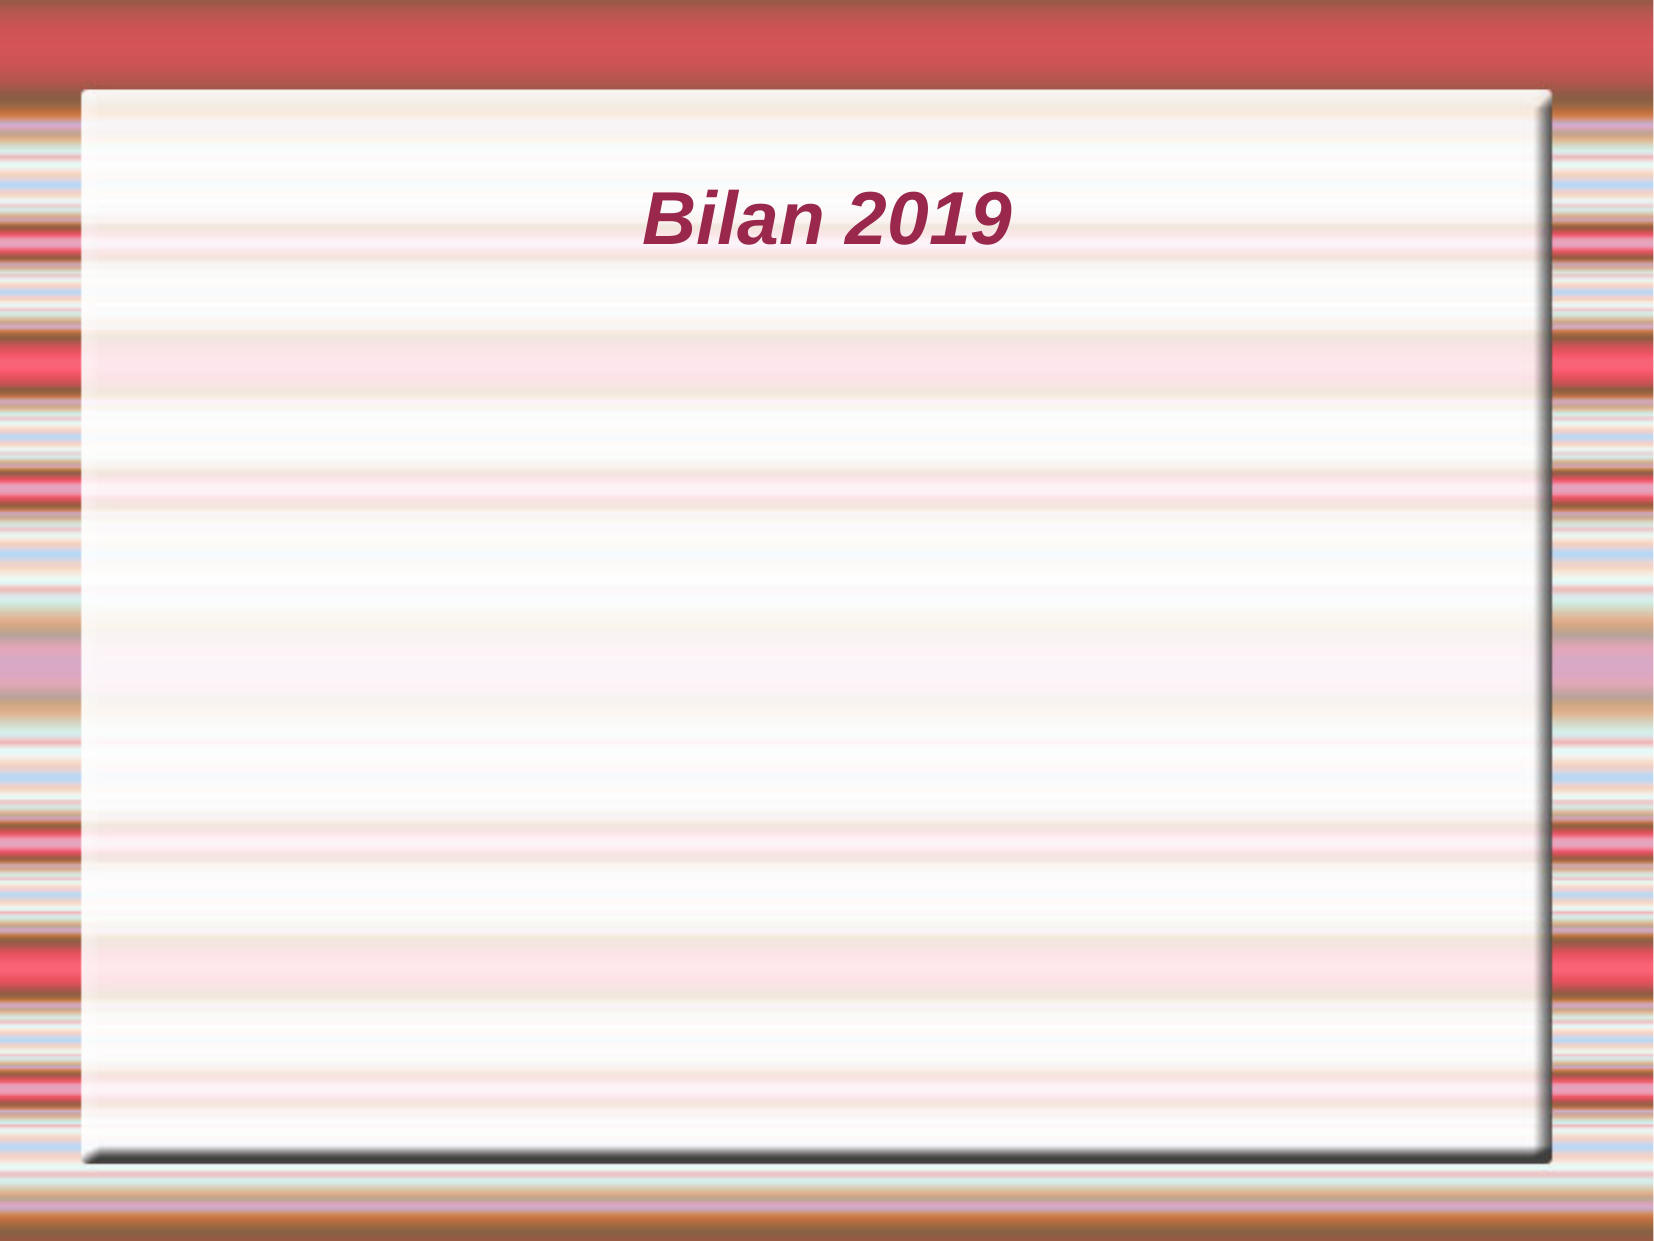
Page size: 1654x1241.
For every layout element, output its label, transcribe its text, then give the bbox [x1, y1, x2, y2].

title Bilan 2019 [121, 114, 1534, 322]
picture [0, 0, 1654, 1241]
